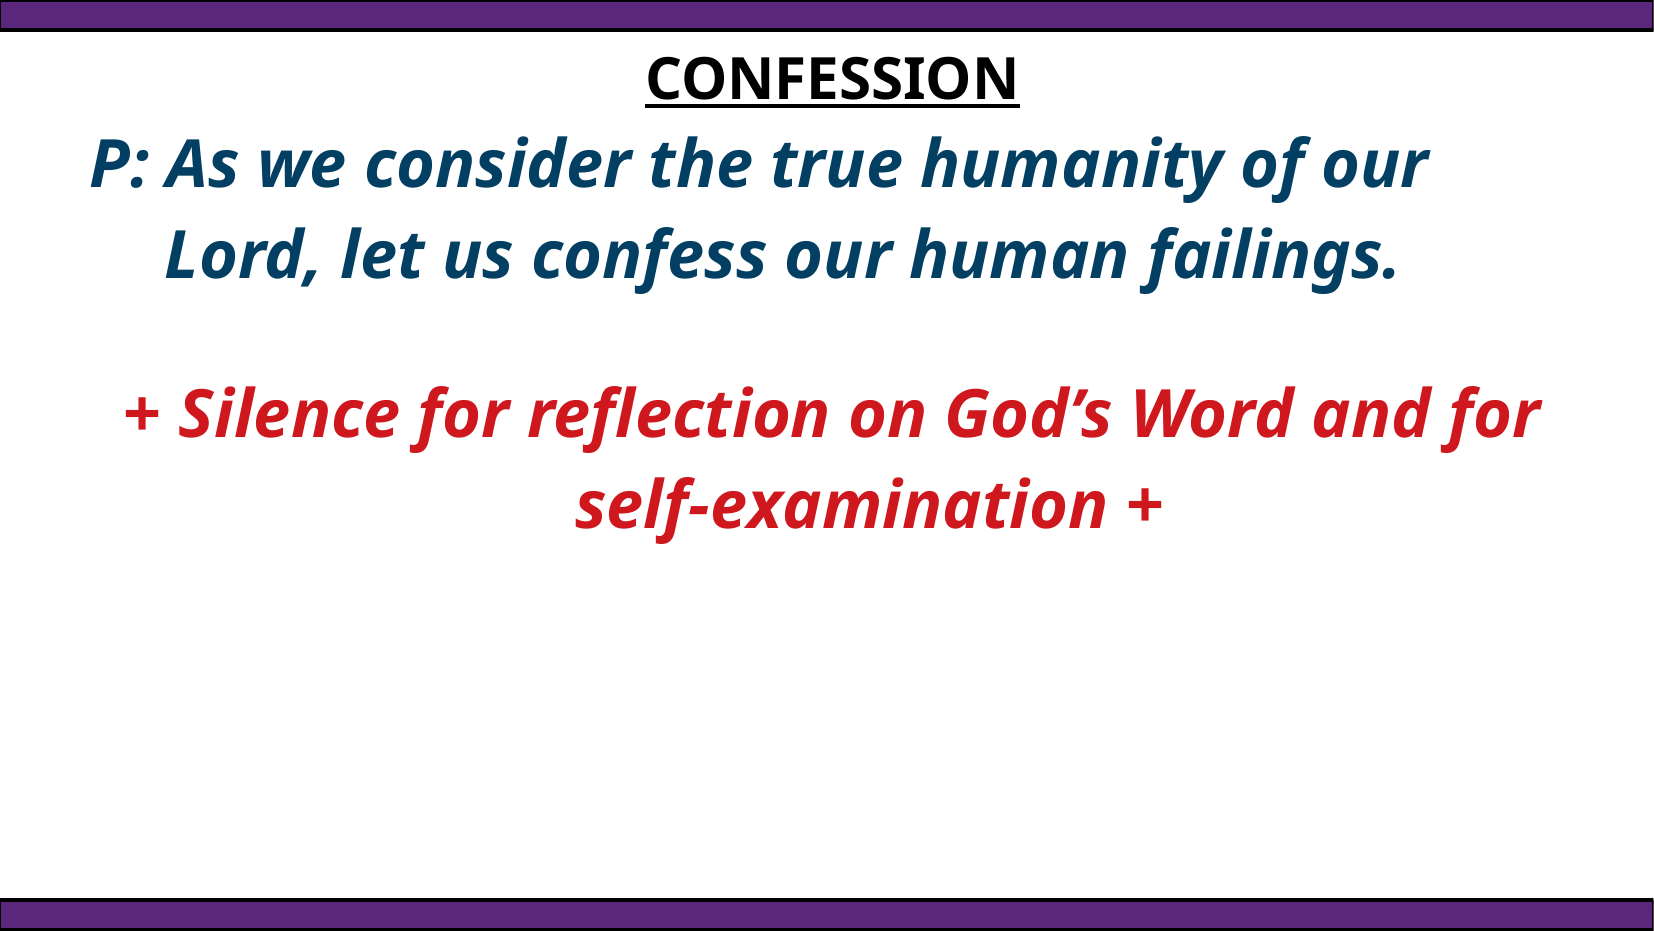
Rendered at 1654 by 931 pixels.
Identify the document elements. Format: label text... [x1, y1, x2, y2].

text_box CONFESSION P: As we consider the true humanity of our Lord, let us confess our human failings. + Silence for reflection on God’s Word and for self-examination + [75, 30, 1591, 433]
picture [0, 31, 1654, 900]
text_box [0, 0, 1654, 31]
text_box [0, 900, 1654, 931]
